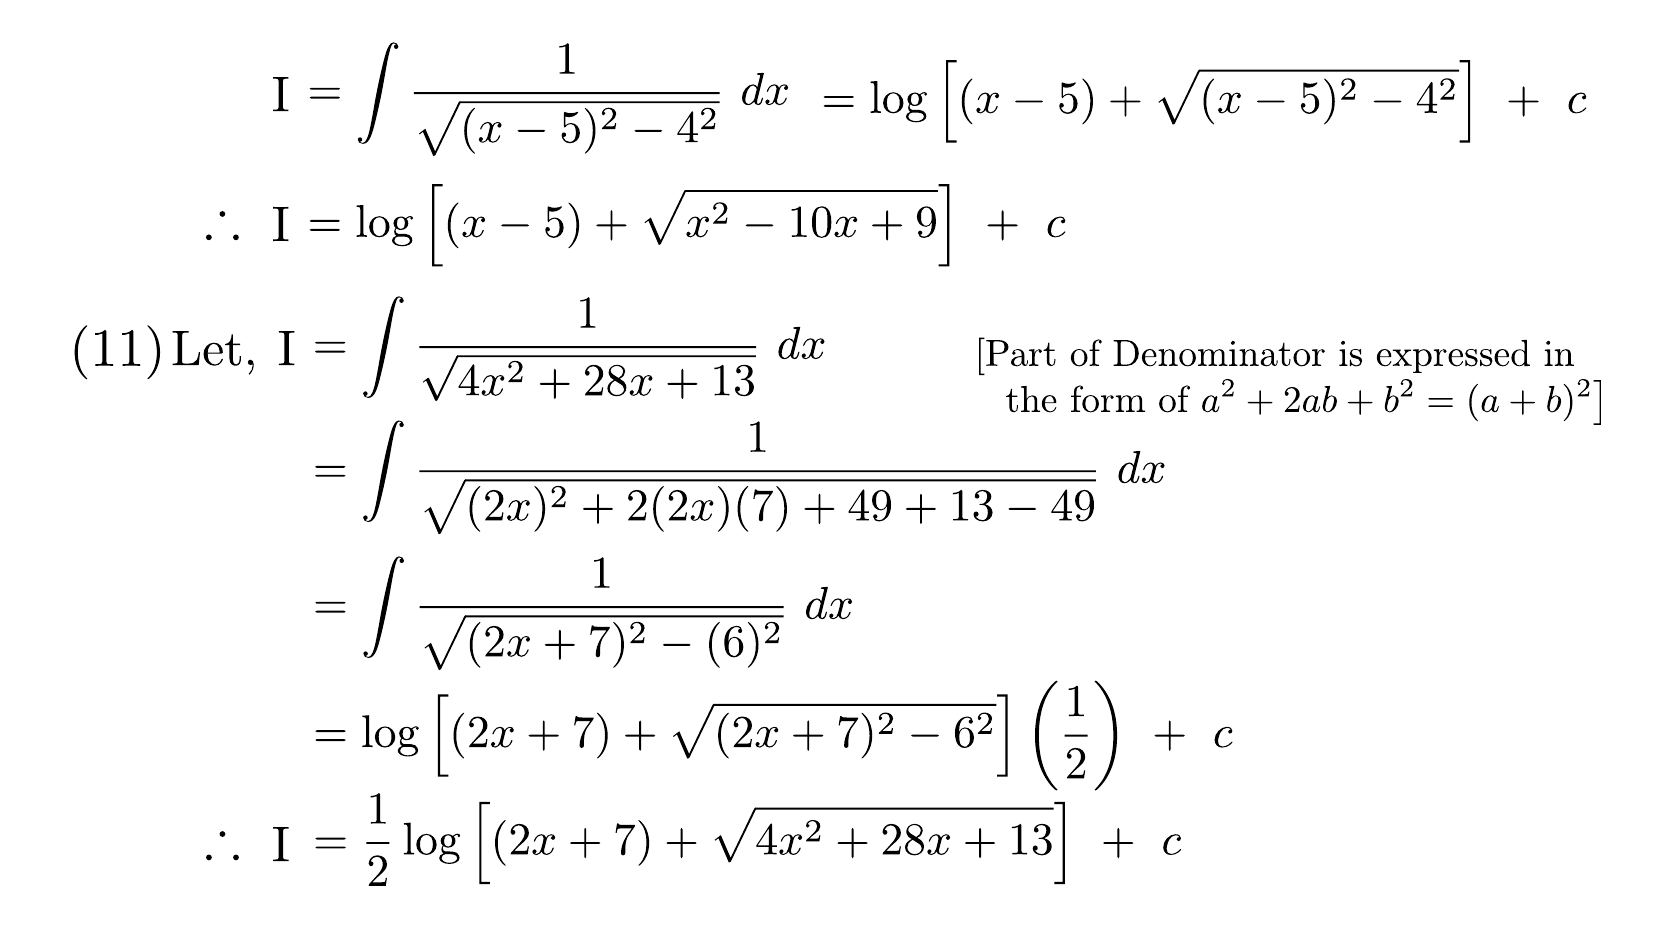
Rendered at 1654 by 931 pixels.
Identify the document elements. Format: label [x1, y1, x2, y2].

text_box [315, 793, 1182, 886]
text_box [309, 184, 1066, 267]
text_box [205, 211, 239, 241]
title [47, 36, 1607, 886]
text_box [314, 556, 853, 671]
text_box [273, 77, 289, 112]
text_box [206, 831, 239, 861]
text_box [976, 337, 1574, 376]
text_box [823, 60, 1587, 143]
text_box [172, 331, 254, 375]
text_box [309, 42, 789, 157]
text_box [273, 206, 289, 242]
text_box [314, 296, 825, 402]
text_box [315, 680, 1233, 791]
text_box [314, 379, 1601, 535]
text_box [278, 331, 295, 366]
text_box [72, 325, 161, 380]
text_box [273, 827, 289, 862]
